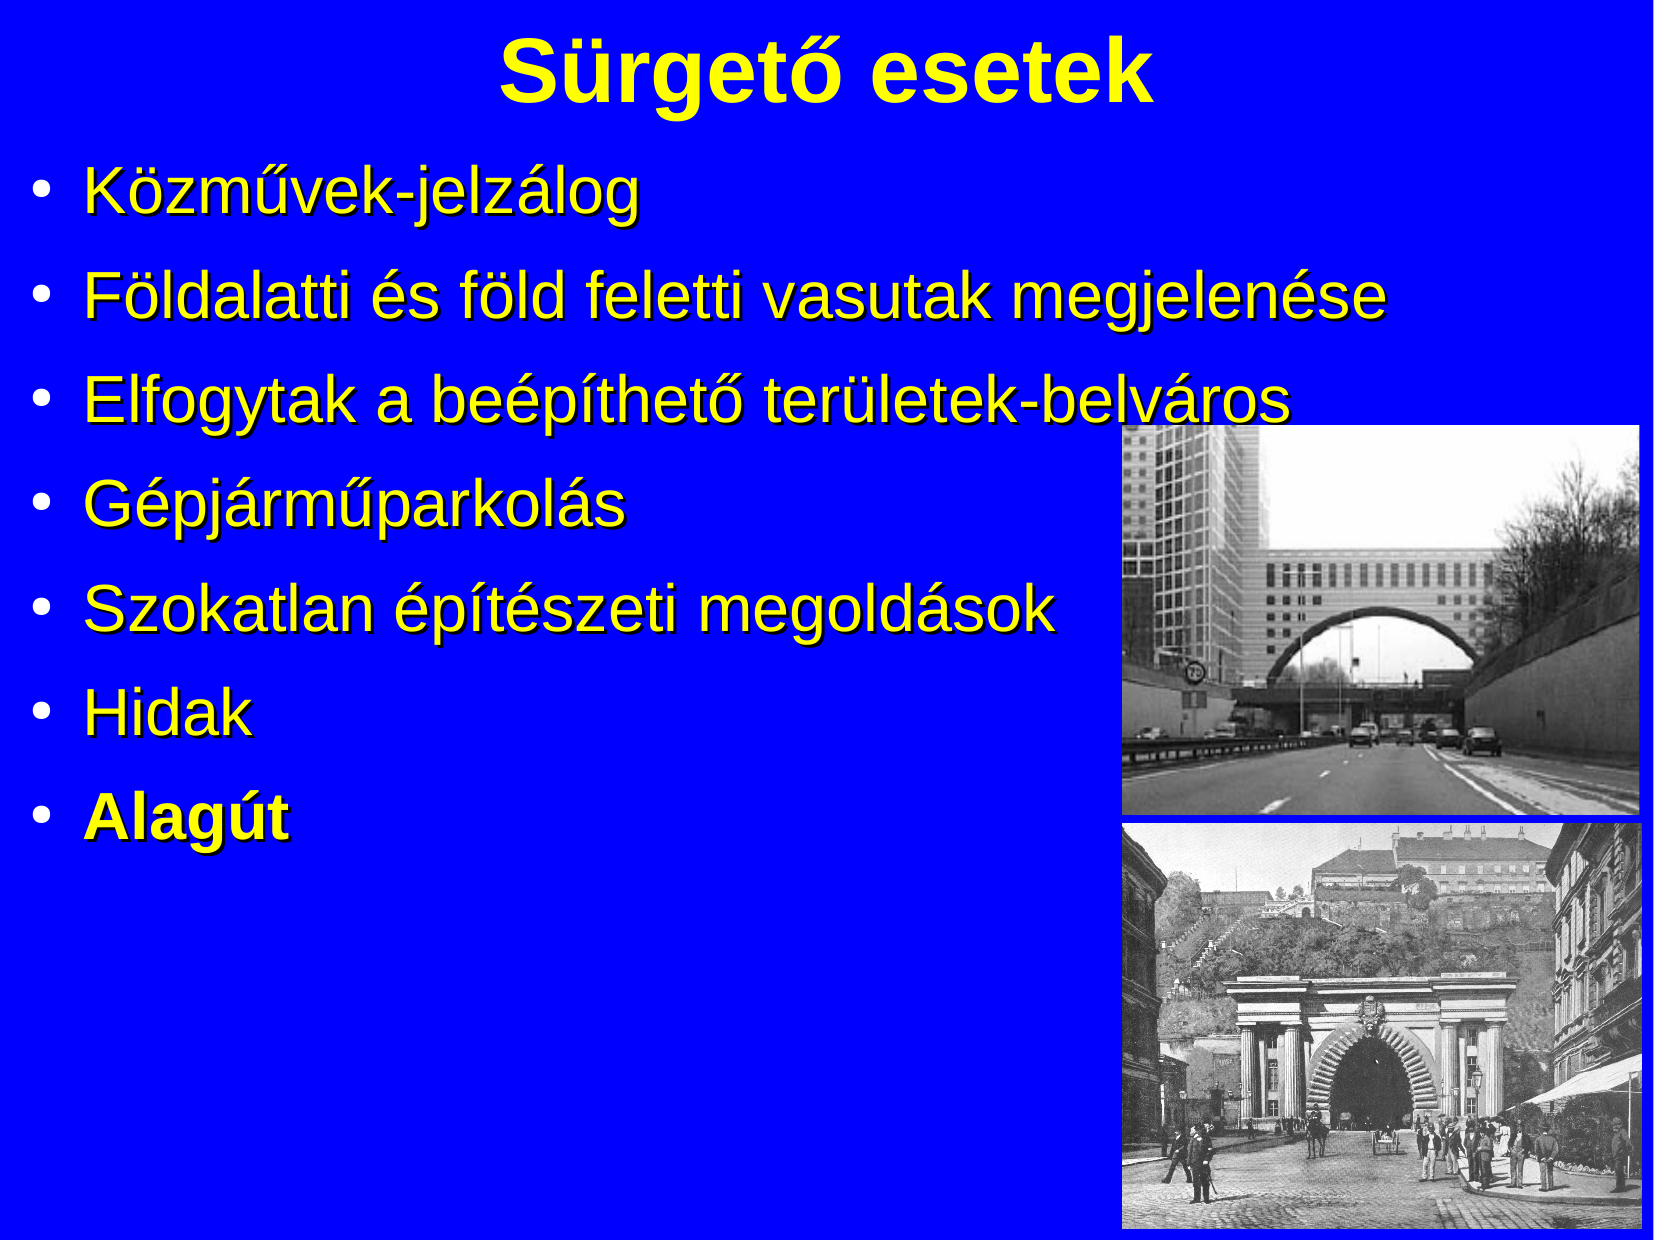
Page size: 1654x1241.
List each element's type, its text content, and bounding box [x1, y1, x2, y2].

list Közművek-jelzálog Földalatti és föld feletti vasutak megjelenése Elfogytak a beépíthető területek-belváros Gépjárműparkolás Szokatlan építészeti megoldások Hidak Alagút [11, 153, 1477, 1170]
title Sürgető esetek [82, 0, 1571, 142]
picture [1122, 425, 1640, 815]
picture [1122, 823, 1642, 1229]
